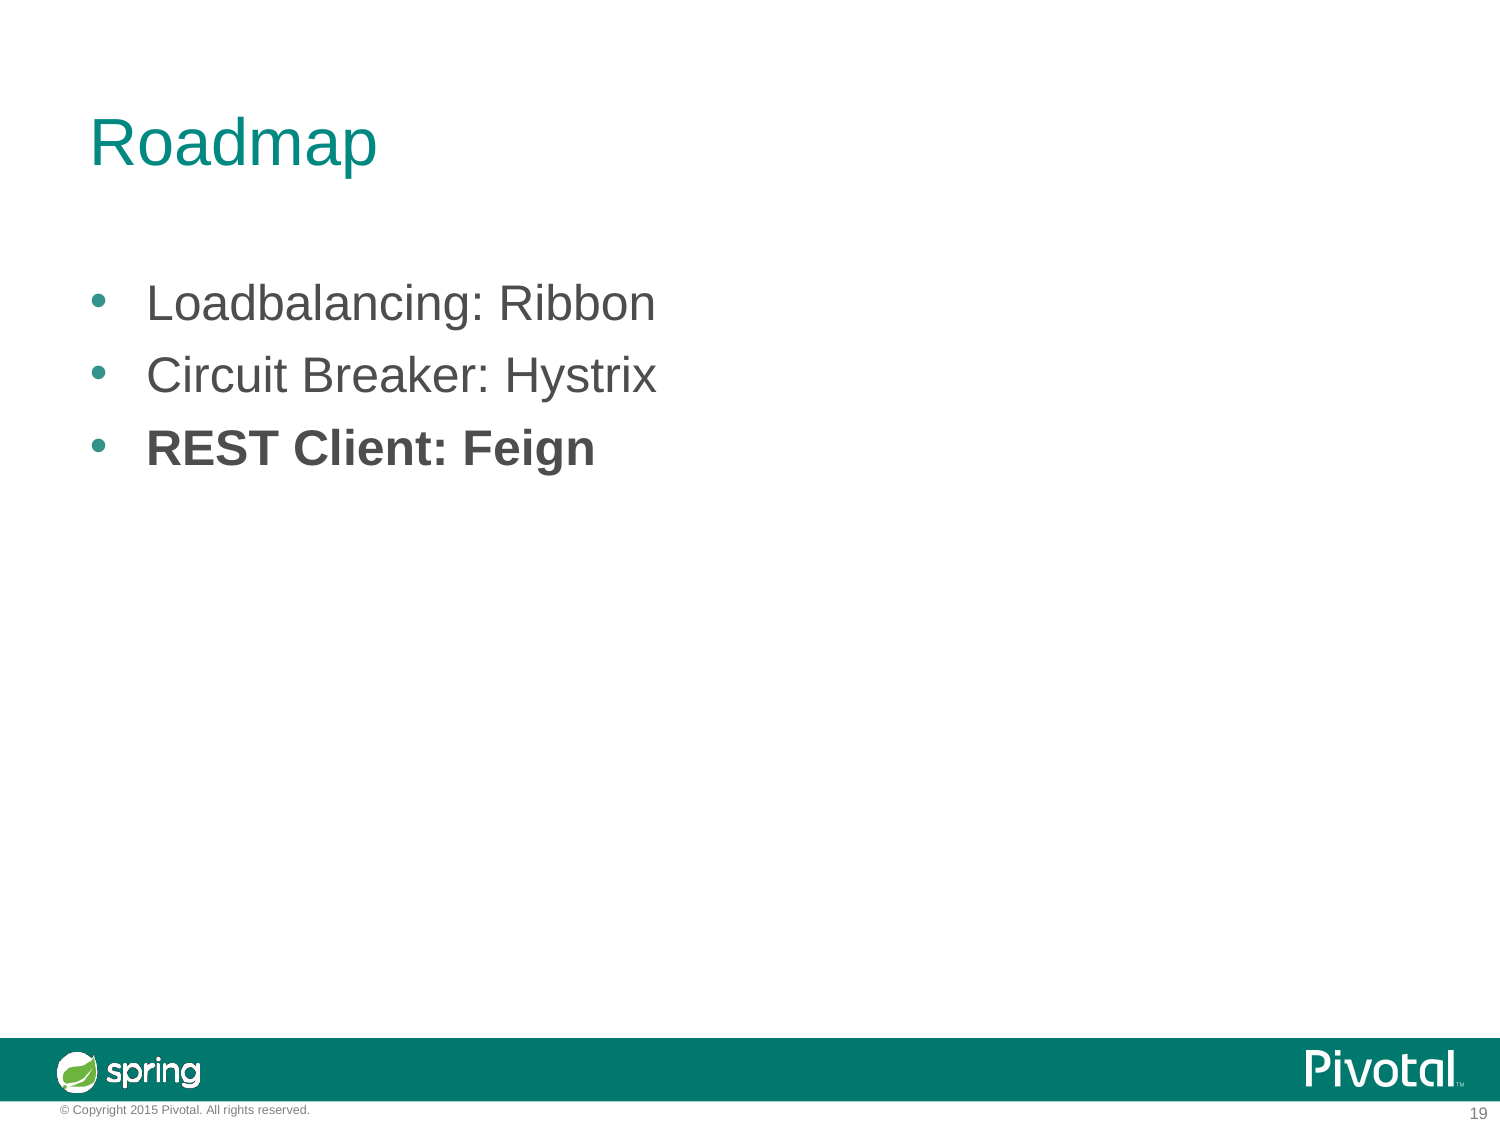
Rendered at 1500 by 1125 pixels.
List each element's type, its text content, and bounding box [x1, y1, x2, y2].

picture [1306, 1050, 1464, 1087]
title Roadmap [75, 45, 1426, 233]
picture [32, 1041, 210, 1103]
list Loadbalancing: Ribbon Circuit Breaker: Hystrix REST Client: Feign [75, 262, 1426, 1005]
